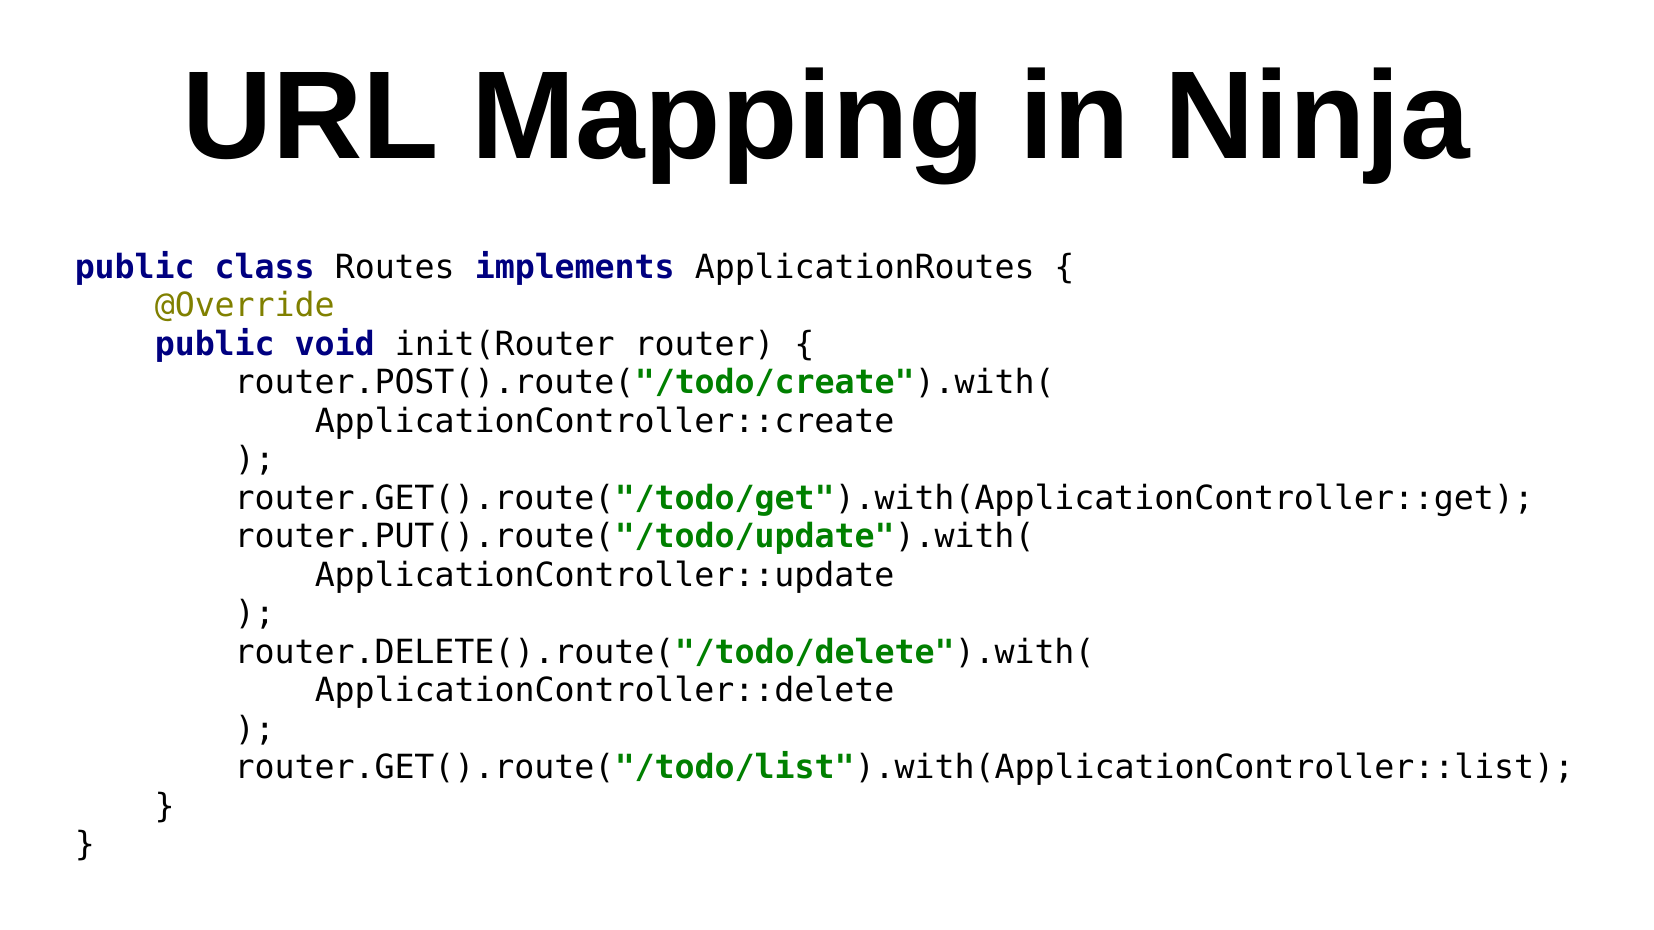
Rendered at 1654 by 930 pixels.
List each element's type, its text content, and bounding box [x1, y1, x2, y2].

title URL Mapping in Ninja [82, 37, 1571, 193]
text_box public class Routes implements ApplicationRoutes { @Override public void init(Router router) { router.POST().route("/todo/create").with( ApplicationController::create ); router.GET().route("/todo/get").with(ApplicationController::get); router.PUT().route("/todo/update").with( ApplicationController::update ); router.DELETE().route("/todo/delete").with( ApplicationController::delete ); router.GET().route("/todo/list").with(ApplicationController::list); } } [60, 240, 1591, 896]
